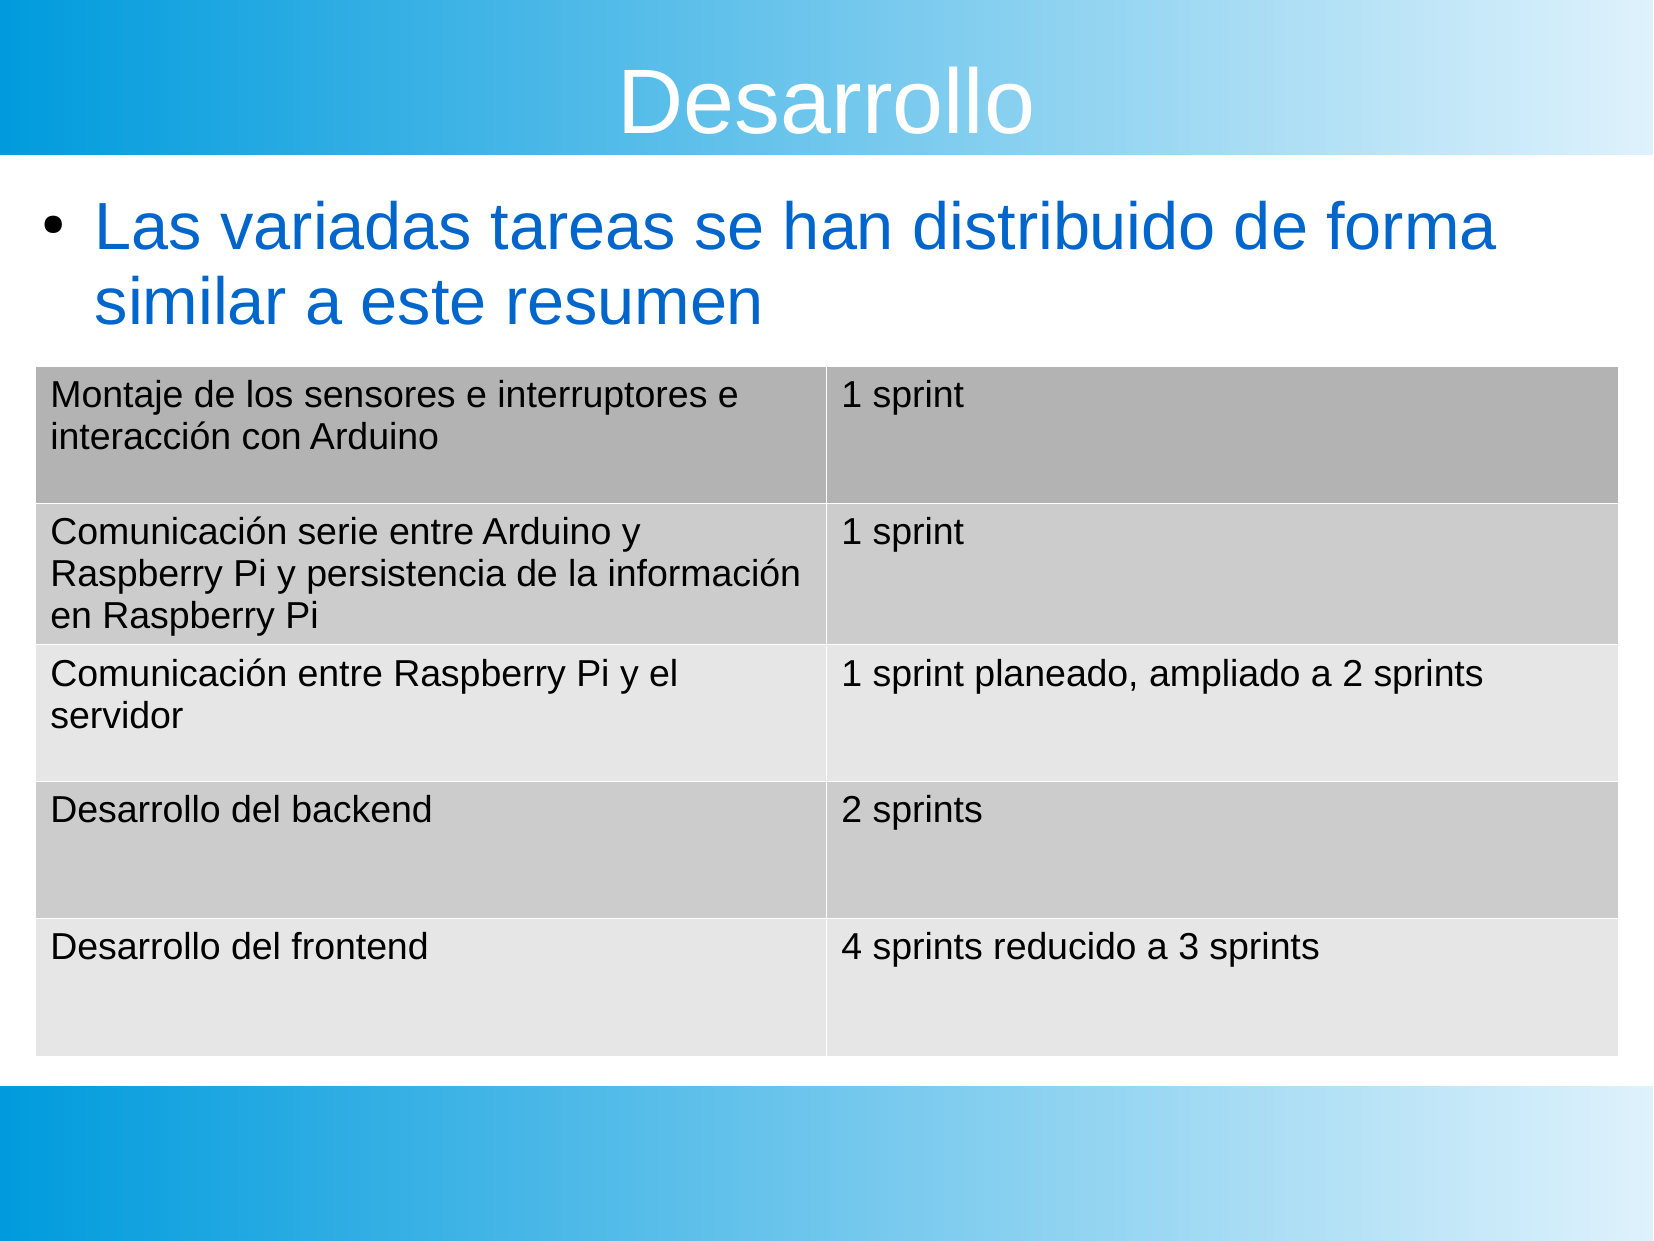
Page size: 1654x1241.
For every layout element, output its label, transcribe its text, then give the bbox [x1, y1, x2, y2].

list Las variadas tareas se han distribuido de forma similar a este resumen [23, 188, 1642, 1075]
table_cell 2 sprints [827, 782, 1618, 918]
table_cell 1 sprint [827, 504, 1618, 644]
table_cell 1 sprint planeado, ampliado a 2 sprints [827, 645, 1618, 781]
table_cell Comunicación entre Raspberry Pi y el servidor [36, 645, 826, 781]
table_cell Comunicación serie entre Arduino y Raspberry Pi y persistencia de la información en Raspberry Pi [36, 504, 826, 644]
title Desarrollo [82, 49, 1571, 155]
table_header Montaje de los sensores e interruptores e interacción con Arduino [36, 367, 826, 503]
table_cell 4 sprints reducido a 3 sprints [827, 919, 1618, 1056]
table_cell Desarrollo del backend [36, 782, 826, 918]
table_header 1 sprint [827, 367, 1618, 503]
table_cell Desarrollo del frontend [36, 919, 826, 1056]
